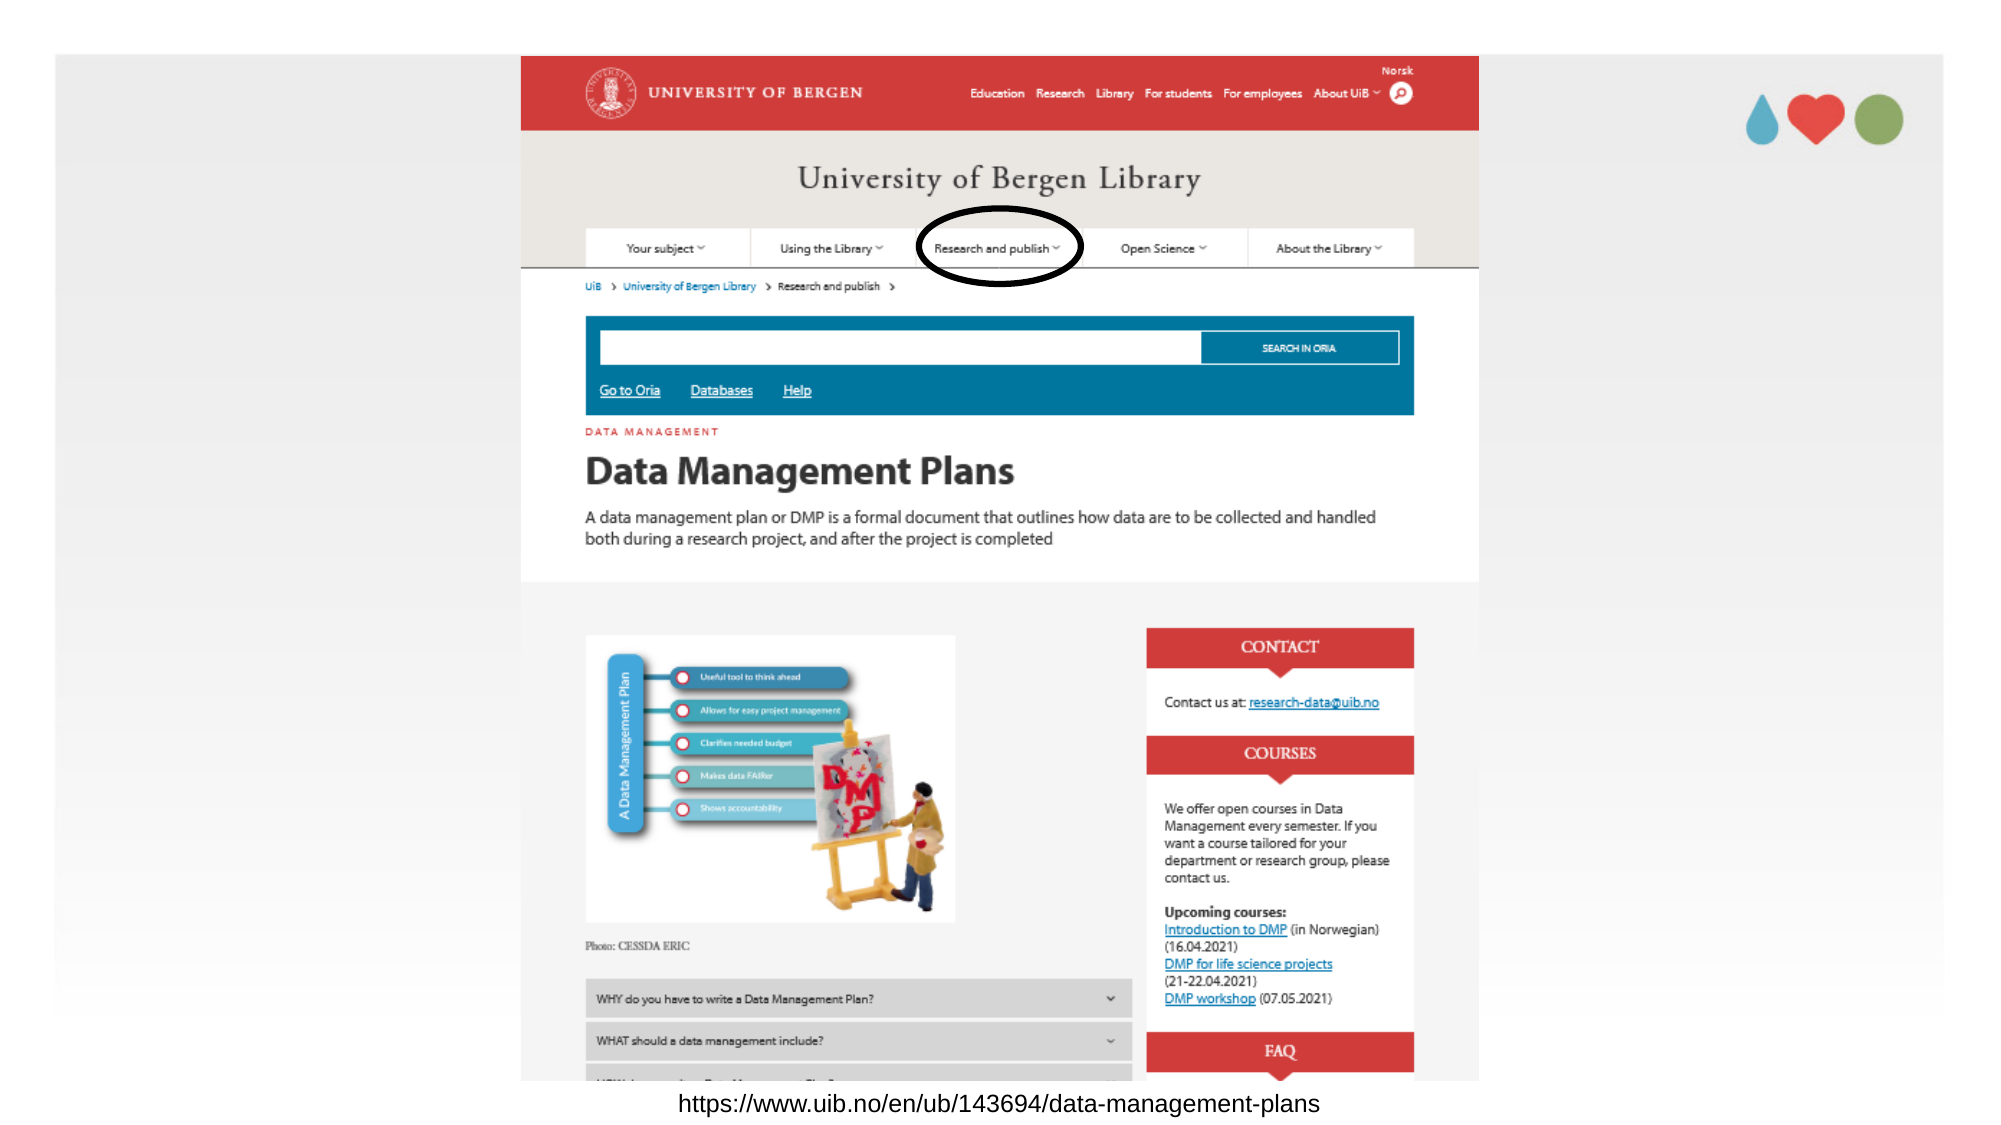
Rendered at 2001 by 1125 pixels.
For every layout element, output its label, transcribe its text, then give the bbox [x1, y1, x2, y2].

picture [520, 56, 1479, 1080]
text_box https://www.uib.no/en/ub/143694/data-management-plans [499, 1080, 1502, 1125]
